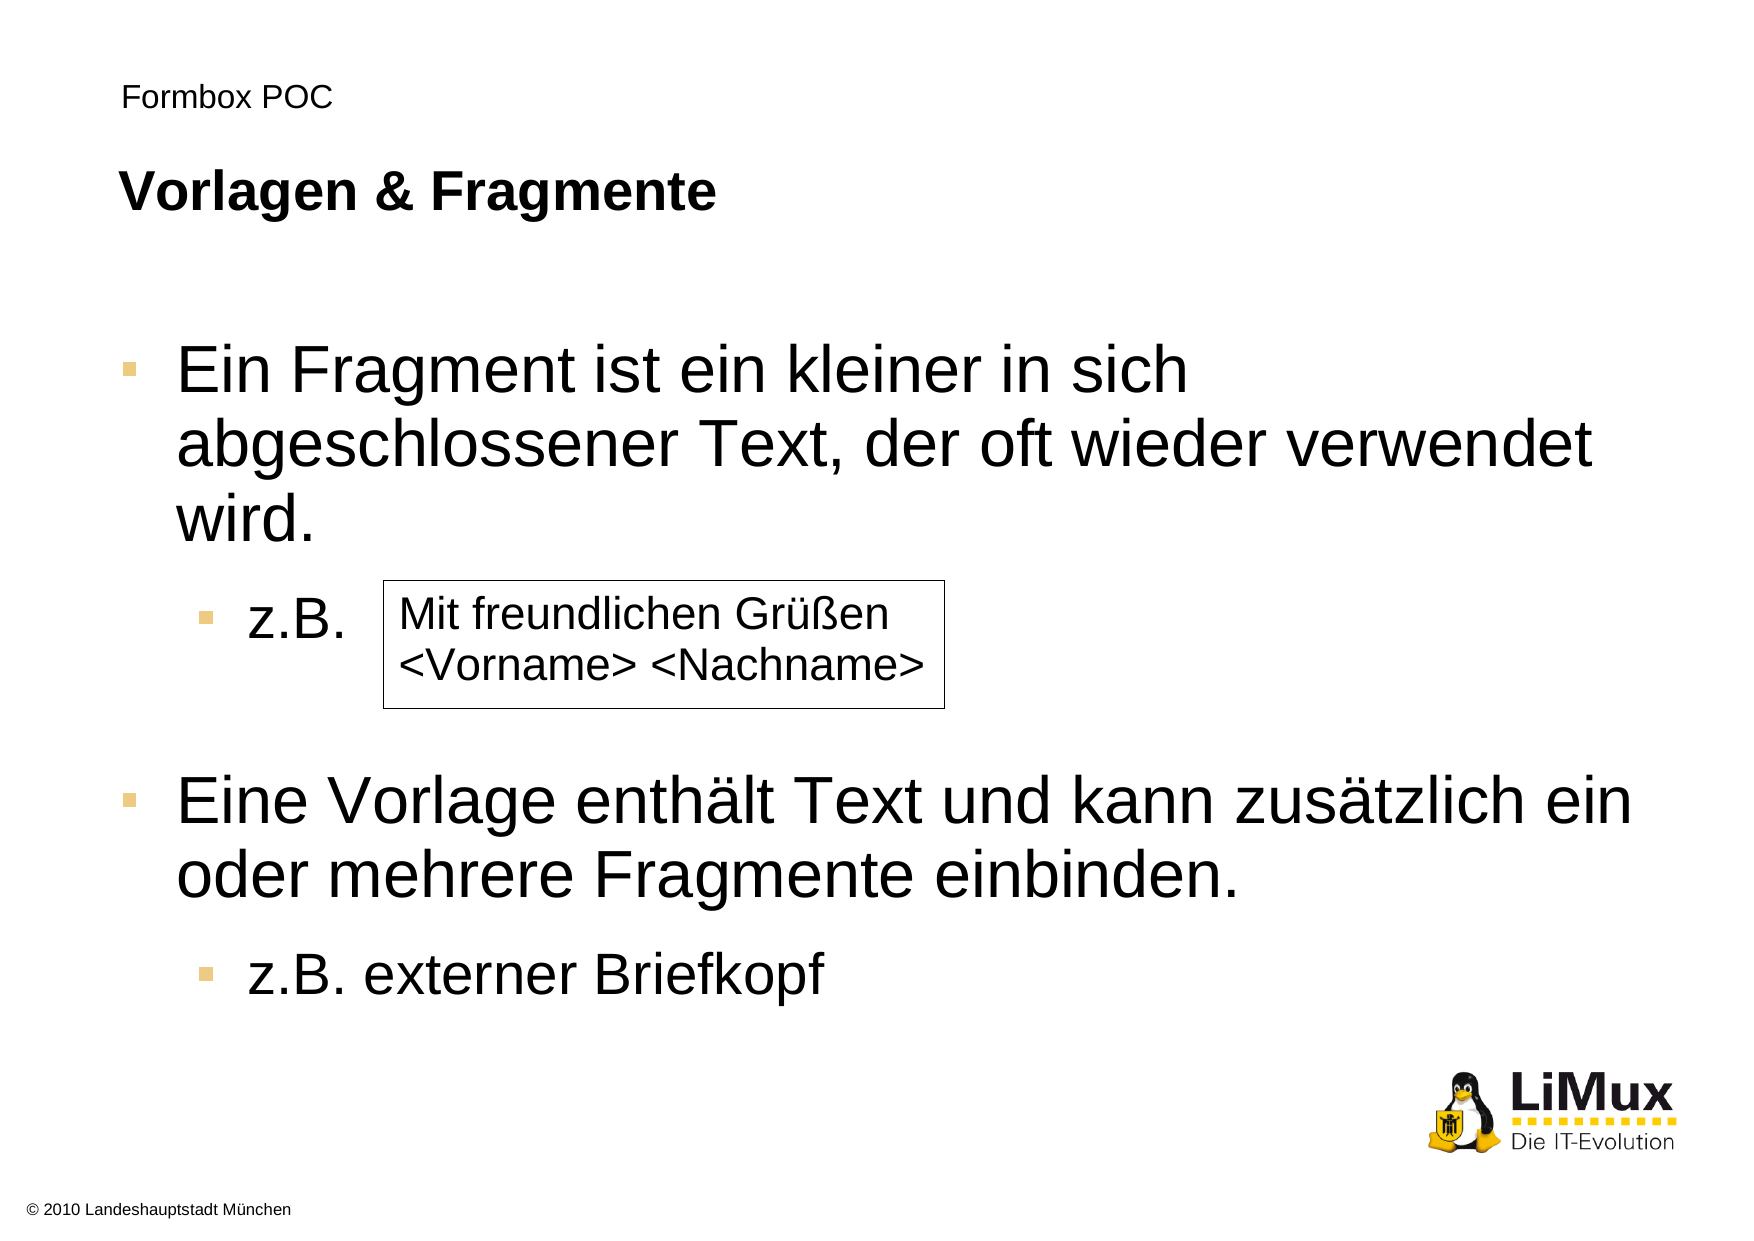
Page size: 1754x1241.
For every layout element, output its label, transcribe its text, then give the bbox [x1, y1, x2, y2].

picture [1417, 1059, 1731, 1173]
title Vorlagen & Fragmente [118, 159, 1697, 308]
text_box Mit freundlichen Grüßen <Vorname> <Nachname> [383, 580, 945, 709]
list Ein Fragment ist ein kleiner in sich abgeschlossener Text, der oft wieder verwendet wird. z.B. Eine Vorlage enthält Text und kann zusätzlich ein oder mehrere Fragmente einbinden. z.B. externer Briefkopf [105, 331, 1684, 1150]
